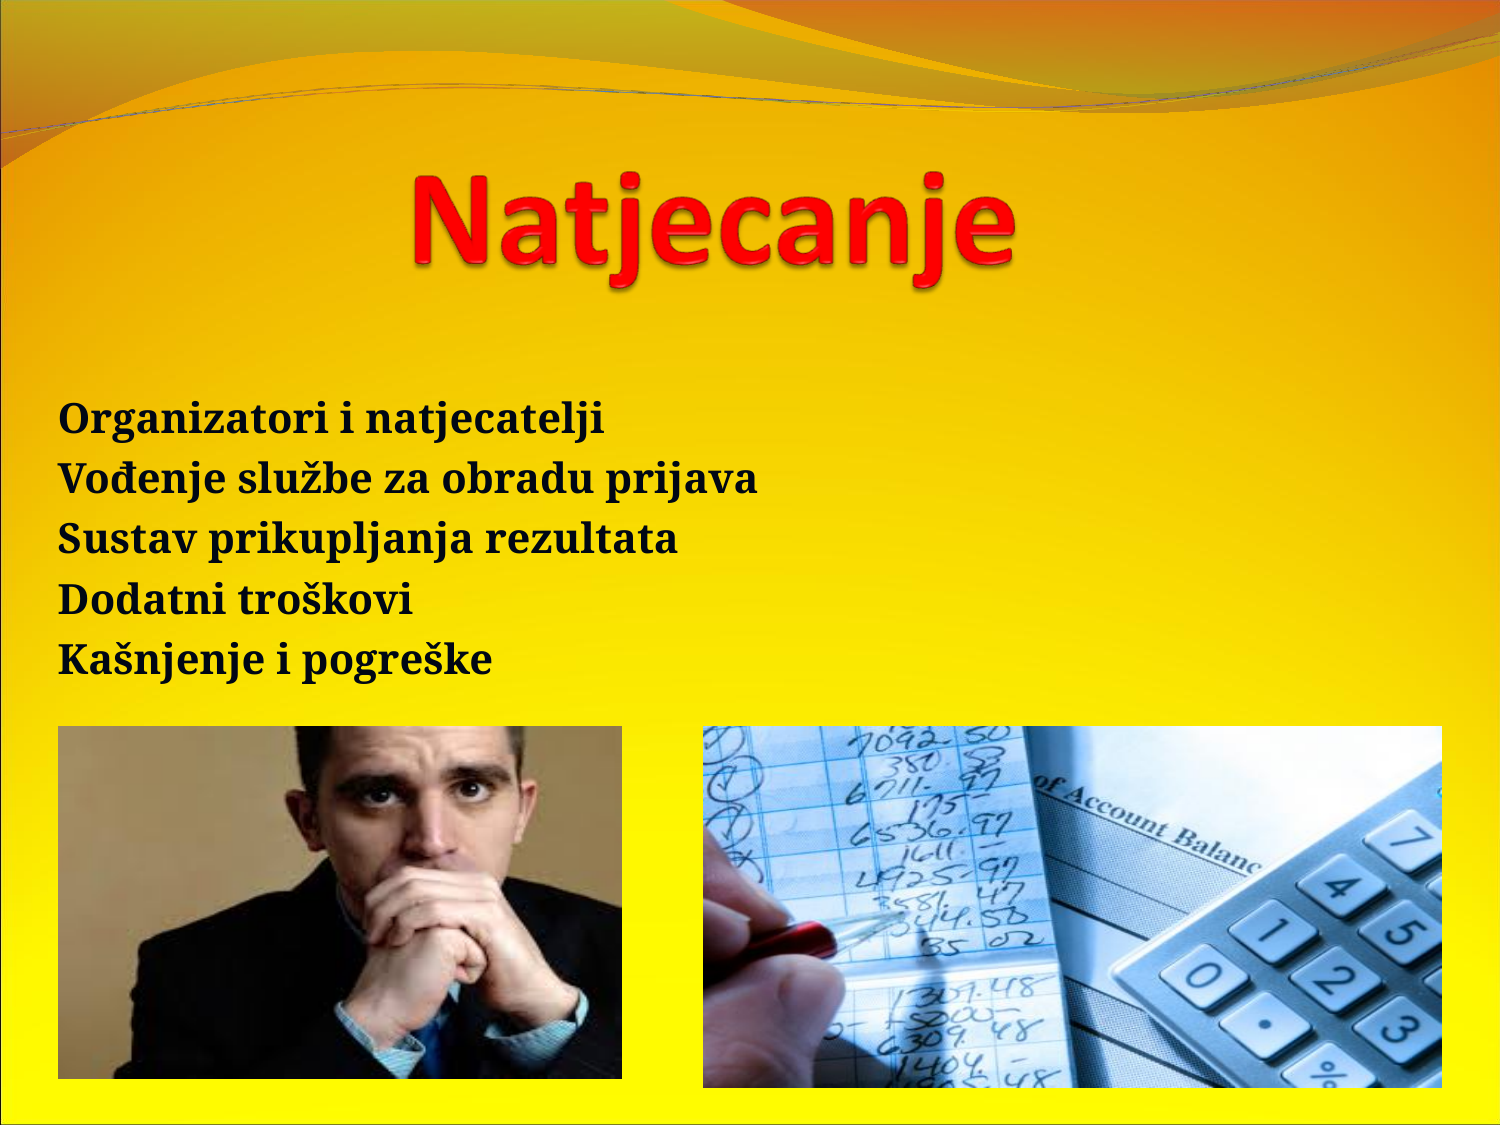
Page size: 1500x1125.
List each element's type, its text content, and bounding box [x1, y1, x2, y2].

text_box [69, 0, 1360, 312]
text_box Organizatori i natjecatelji Vođenje službe za obradu prijava Sustav prikupljanja rezultata Dodatni troškovi Kašnjenje i pogreške [40, 383, 1329, 752]
picture [0, 33, 1500, 1125]
